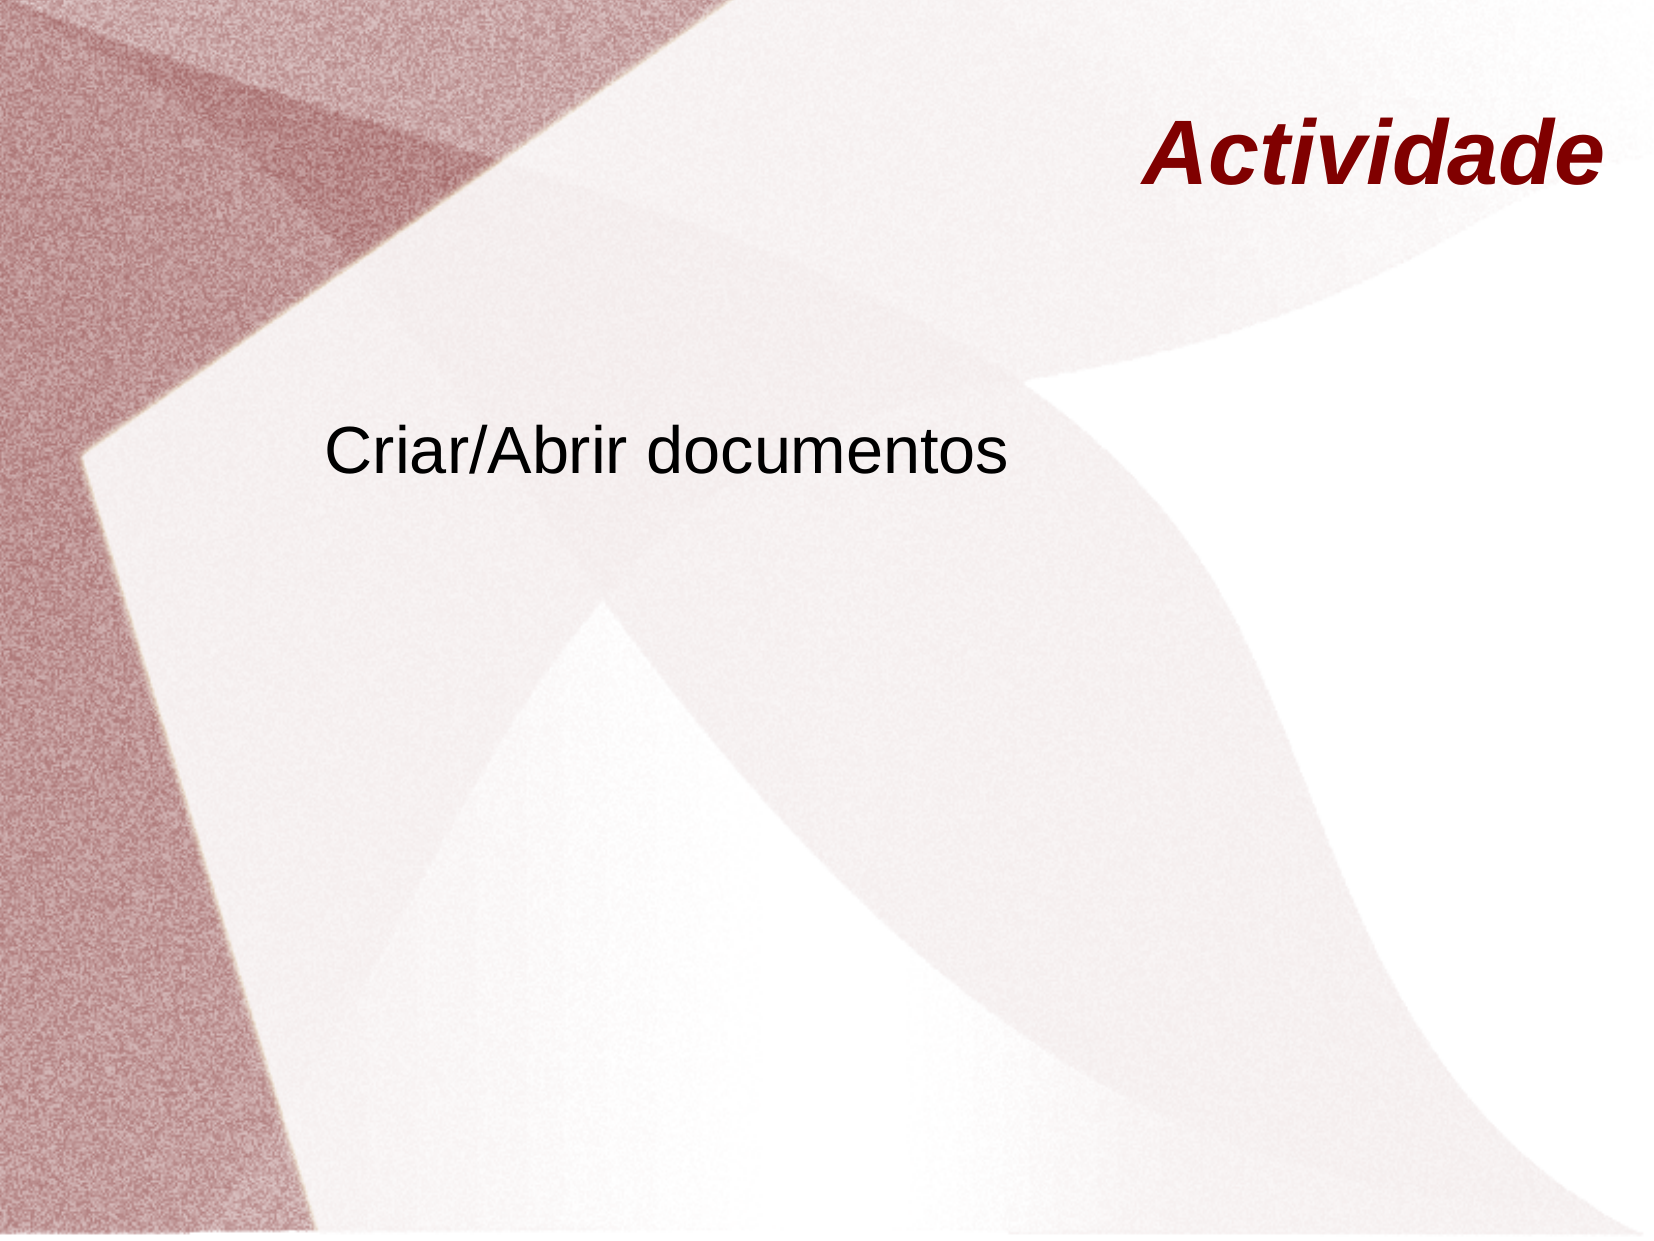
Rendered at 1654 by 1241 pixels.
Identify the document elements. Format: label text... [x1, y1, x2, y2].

title Actividade [596, 56, 1607, 250]
picture [0, 0, 1654, 1241]
list Criar/Abrir documentos [324, 413, 1601, 532]
